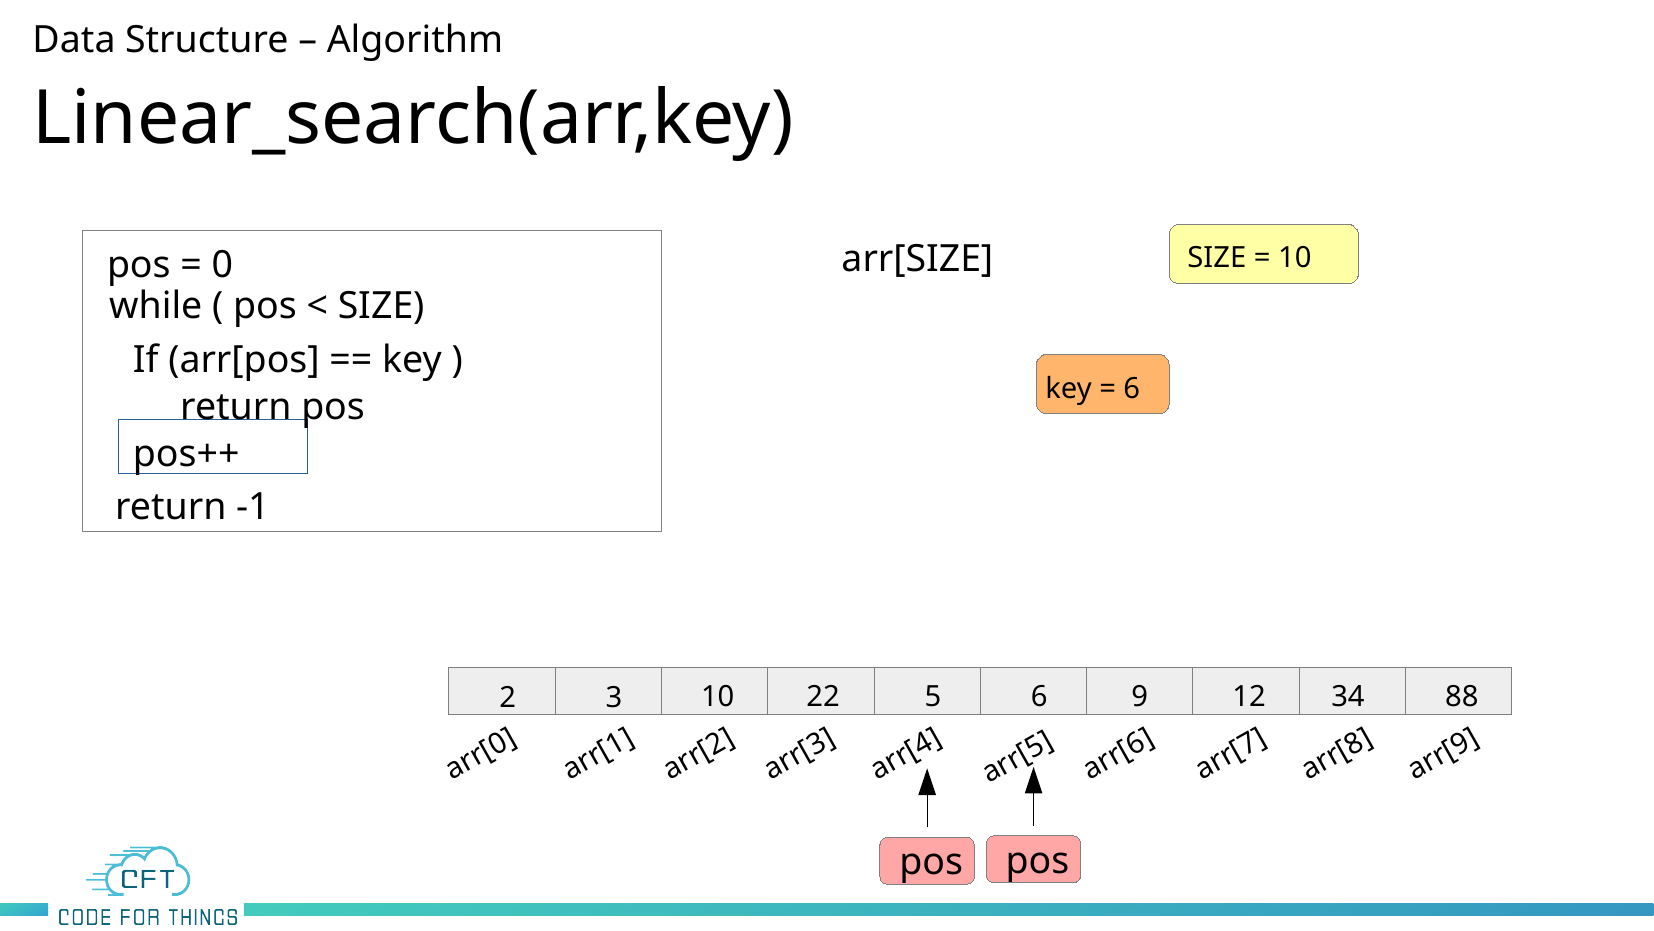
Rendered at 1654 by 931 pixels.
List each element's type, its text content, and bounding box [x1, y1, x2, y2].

text_box [859, 667, 909, 715]
text_box [1165, 667, 1217, 715]
text_box arr[9] [1382, 697, 1524, 806]
text_box 5 [909, 667, 958, 717]
text_box 9 [1116, 667, 1165, 717]
title Data Structure – Algorithm Linear_search(arr,key) [32, 12, 1184, 166]
text_box 34 [1316, 667, 1384, 717]
picture [59, 846, 237, 925]
text_box pos = 0 [82, 230, 331, 289]
text_box arr[5] [957, 694, 1099, 810]
text_box [879, 838, 884, 884]
text_box [1169, 224, 1359, 284]
text_box [1384, 667, 1430, 715]
text_box [754, 667, 791, 715]
text_box arr[4] [848, 692, 987, 806]
text_box 88 [1430, 667, 1498, 717]
text_box arr[1] [537, 690, 674, 806]
text_box [1065, 667, 1116, 715]
text_box [1285, 667, 1316, 715]
text_box 22 [791, 667, 859, 717]
text_box arr[6] [1063, 690, 1199, 806]
text_box arr[SIZE] [826, 224, 1040, 291]
text_box arr[2] [637, 697, 774, 806]
text_box pos [990, 825, 1087, 885]
text_box 12 [1217, 667, 1285, 717]
text_box key = 6 [1030, 360, 1176, 410]
text_box [1037, 354, 1169, 360]
text_box while ( pos < SIZE) [94, 271, 485, 331]
text_box arr[3] [738, 705, 880, 806]
text_box 3 [590, 669, 640, 719]
text_box 6 [1016, 667, 1065, 717]
text_box pos++ [118, 419, 349, 479]
text_box [958, 667, 1016, 715]
text_box 10 [686, 667, 754, 717]
text_box [986, 836, 990, 882]
text_box [331, 230, 662, 532]
text_box return pos [165, 372, 414, 432]
text_box [448, 667, 686, 715]
text_box arr[0] [419, 692, 561, 806]
text_box [1039, 410, 1167, 414]
text_box If (arr[pos] == key ) [118, 324, 544, 384]
text_box return -1 [100, 472, 331, 532]
text_box arr[8] [1279, 690, 1414, 806]
text_box 2 [484, 669, 533, 719]
text_box [82, 289, 165, 532]
text_box arr[7] [1172, 696, 1312, 806]
text_box pos [884, 827, 981, 886]
text_box SIZE = 10 [1172, 228, 1353, 278]
text_box [1498, 667, 1512, 715]
